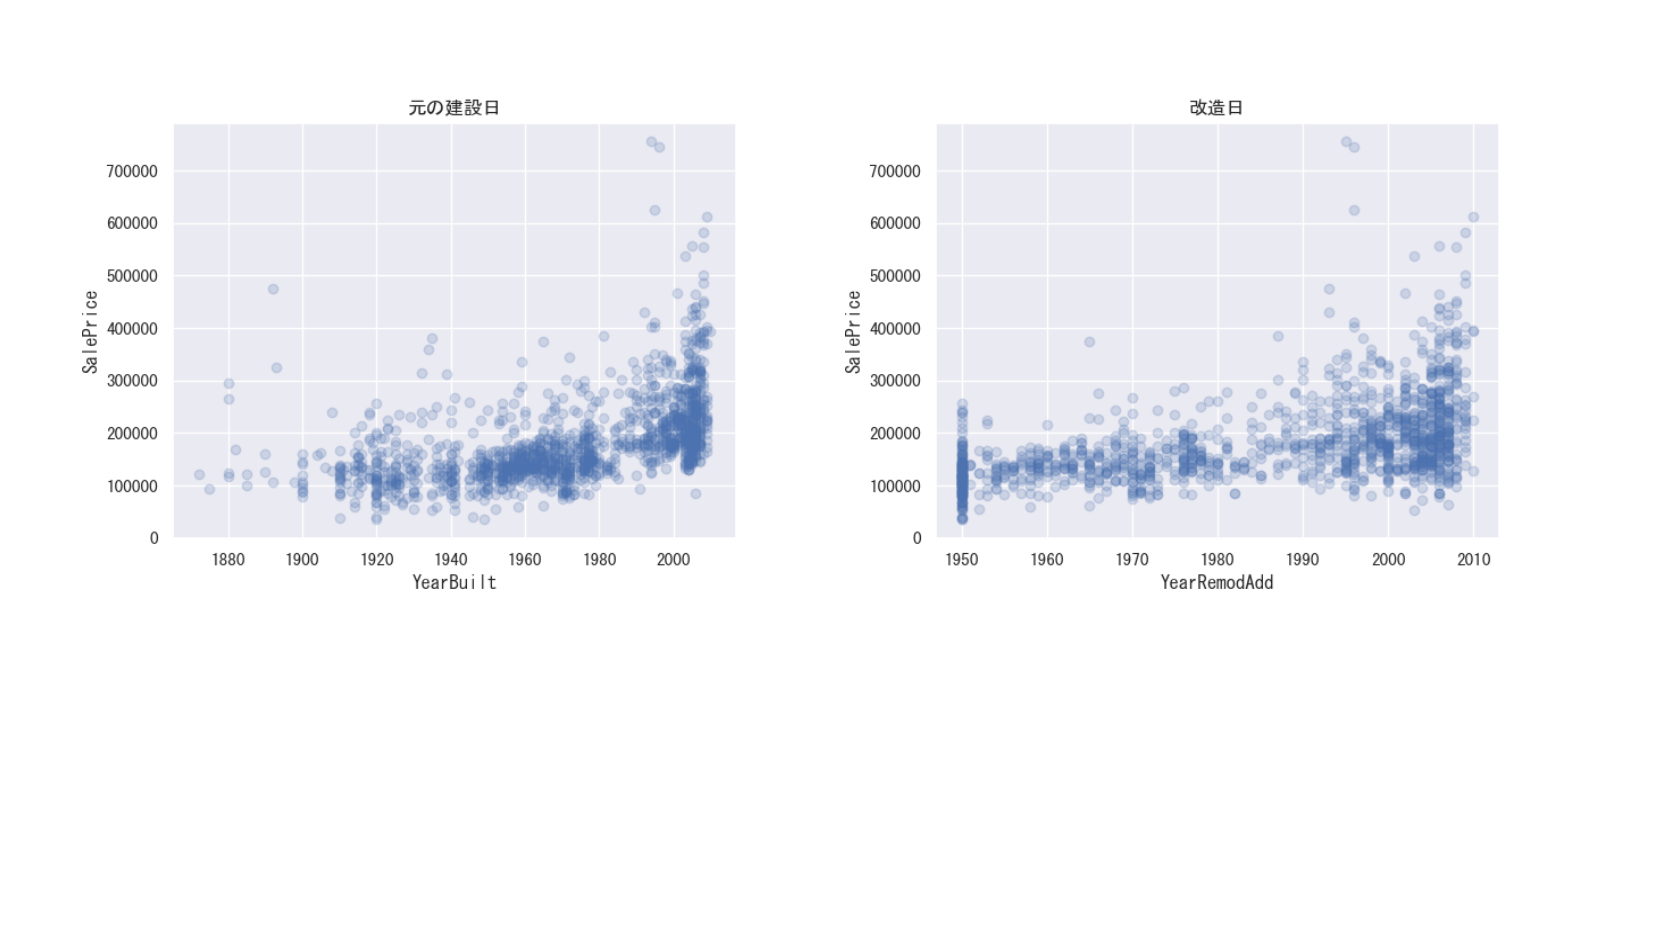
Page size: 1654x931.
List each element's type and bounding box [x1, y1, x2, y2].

picture [845, 58, 1572, 598]
picture [82, 58, 809, 598]
